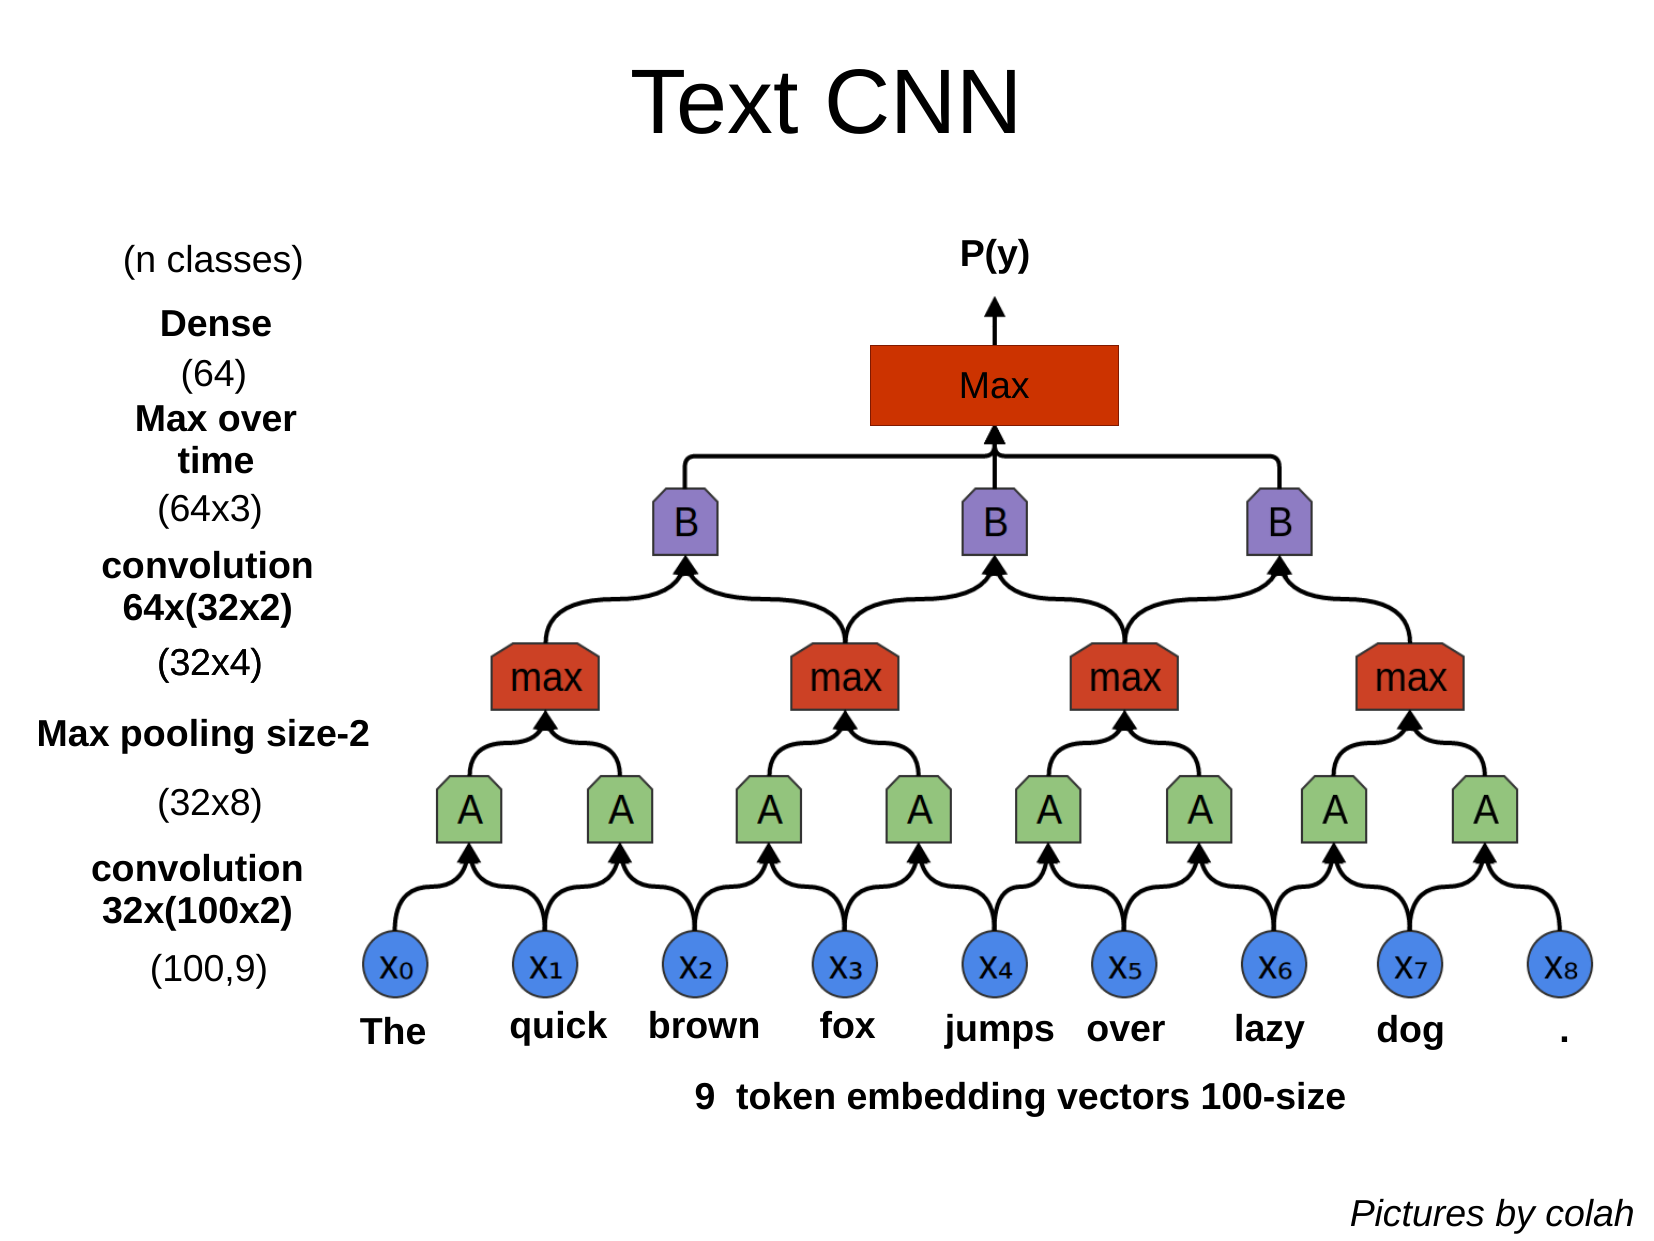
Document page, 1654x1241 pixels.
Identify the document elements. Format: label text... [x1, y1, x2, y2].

text_box convolution 64x(32x2) [57, 536, 359, 636]
text_box Max [870, 345, 1119, 426]
text_box convolution 32x(100x2) [25, 840, 371, 939]
text_box Max over time [94, 395, 338, 489]
text_box Pictures by colah [1335, 1185, 1654, 1241]
text_box dog [1361, 1000, 1516, 1058]
text_box (100,9) [135, 940, 331, 1043]
text_box fox [804, 997, 905, 1055]
text_box (64x3) [142, 489, 338, 582]
text_box (32x8) [142, 774, 338, 876]
text_box over [1071, 1000, 1219, 1058]
text_box (32x4) [142, 633, 338, 736]
text_box (64) [102, 344, 383, 402]
text_box P(y) [945, 225, 1046, 282]
text_box Max pooling size-2 [21, 705, 412, 762]
text_box (n classes) [108, 230, 334, 288]
text_box . [1544, 1000, 1654, 1058]
text_box brown [633, 997, 781, 1055]
text_box The [345, 1003, 445, 1061]
text_box jumps [930, 1000, 1071, 1058]
text_box Dense [94, 295, 338, 395]
text_box 9 token embedding vectors 100-size [679, 1068, 1366, 1126]
picture [345, 284, 1606, 1004]
title Text CNN [82, 49, 1571, 257]
text_box quick [494, 997, 633, 1055]
text_box lazy [1219, 1000, 1361, 1058]
